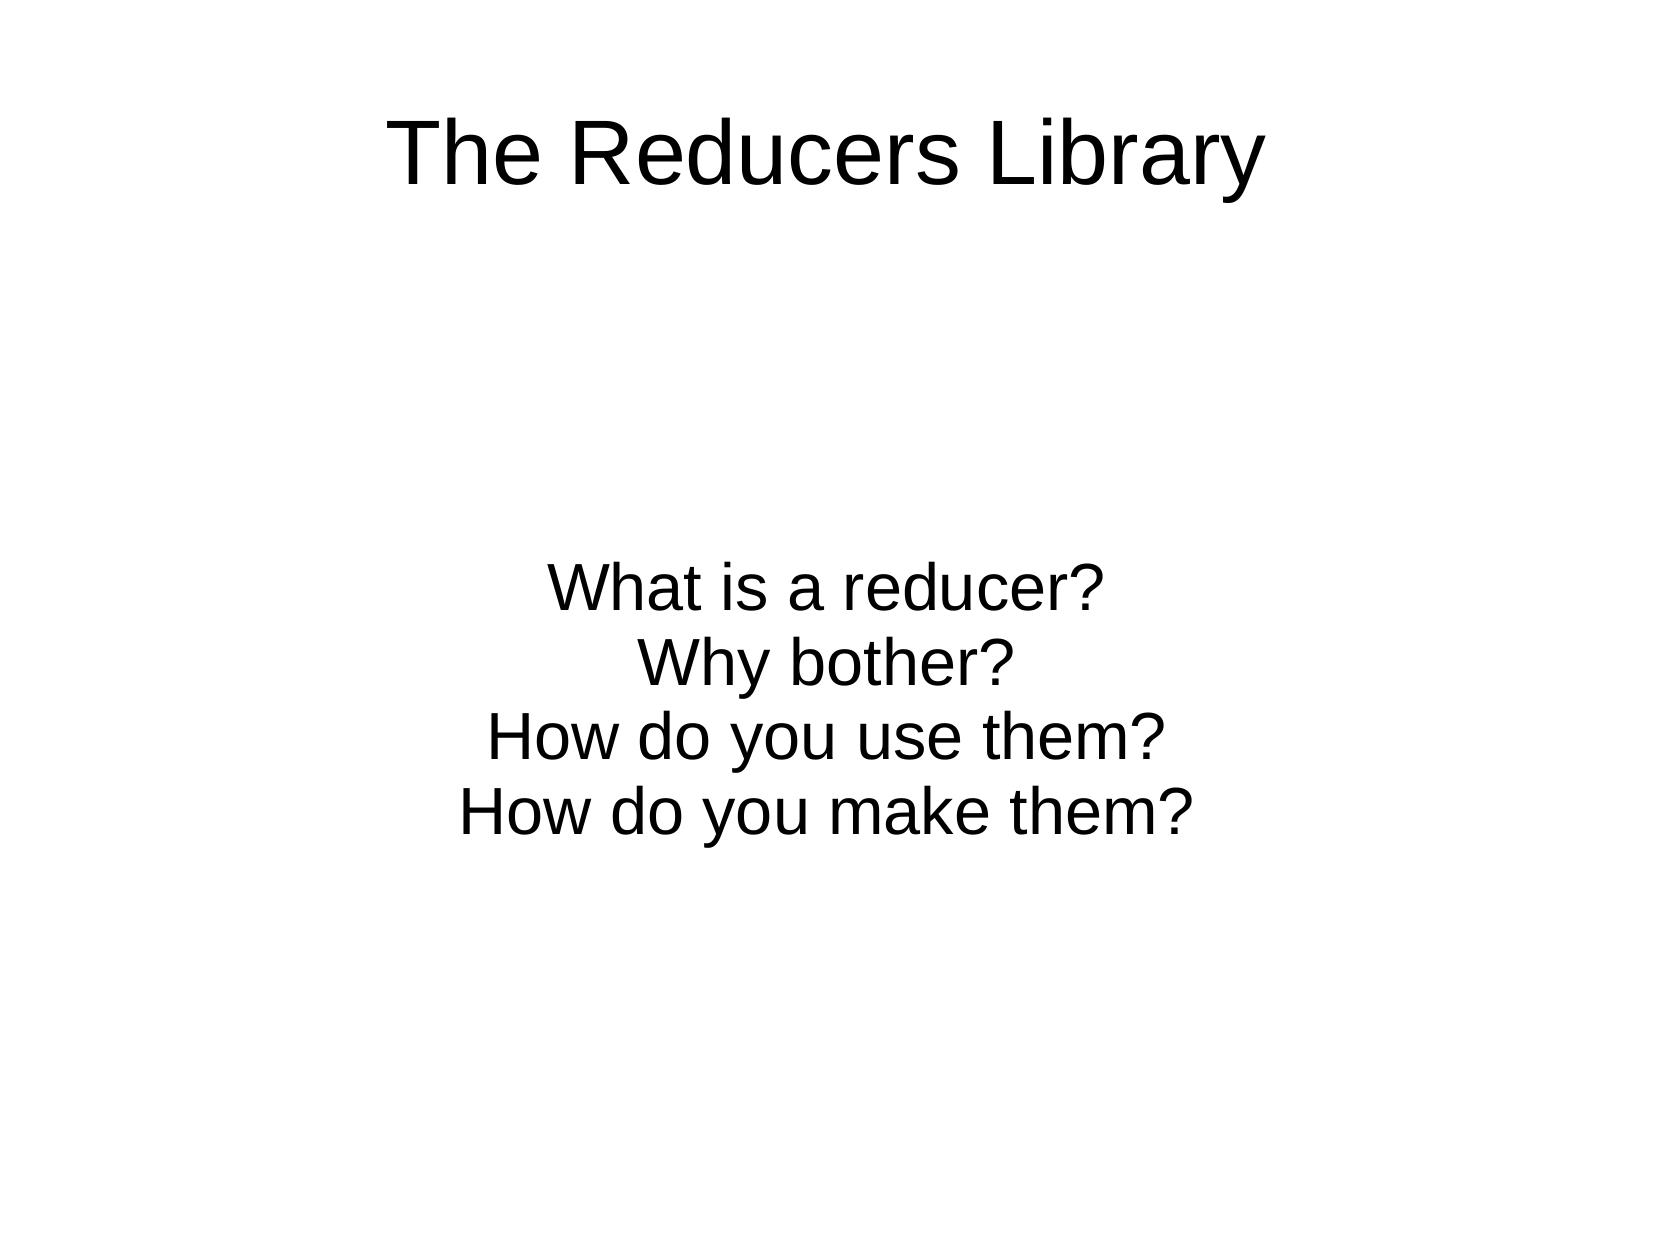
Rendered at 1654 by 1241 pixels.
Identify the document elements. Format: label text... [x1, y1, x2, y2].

title The Reducers Library [82, 49, 1571, 257]
subtitle What is a reducer? Why bother? How do you use them? How do you make them? [82, 290, 1571, 1109]
